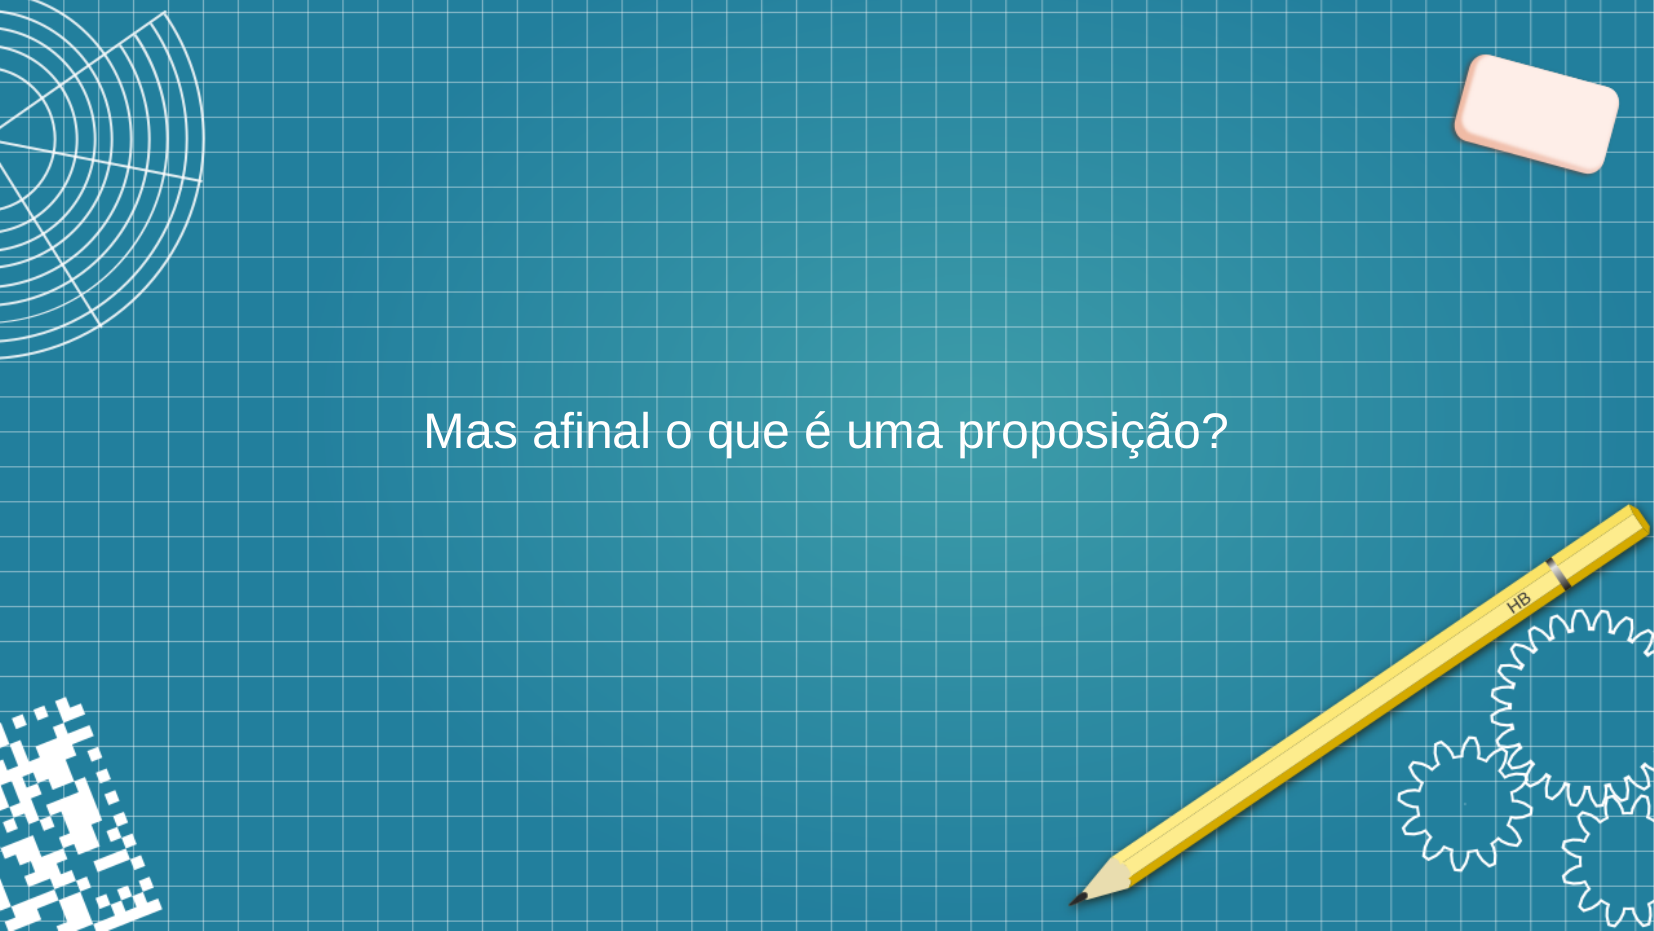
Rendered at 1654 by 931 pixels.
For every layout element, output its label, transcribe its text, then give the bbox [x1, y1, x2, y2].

title Mas afinal o que é uma proposição? [82, 324, 1571, 538]
picture [0, 0, 1654, 931]
